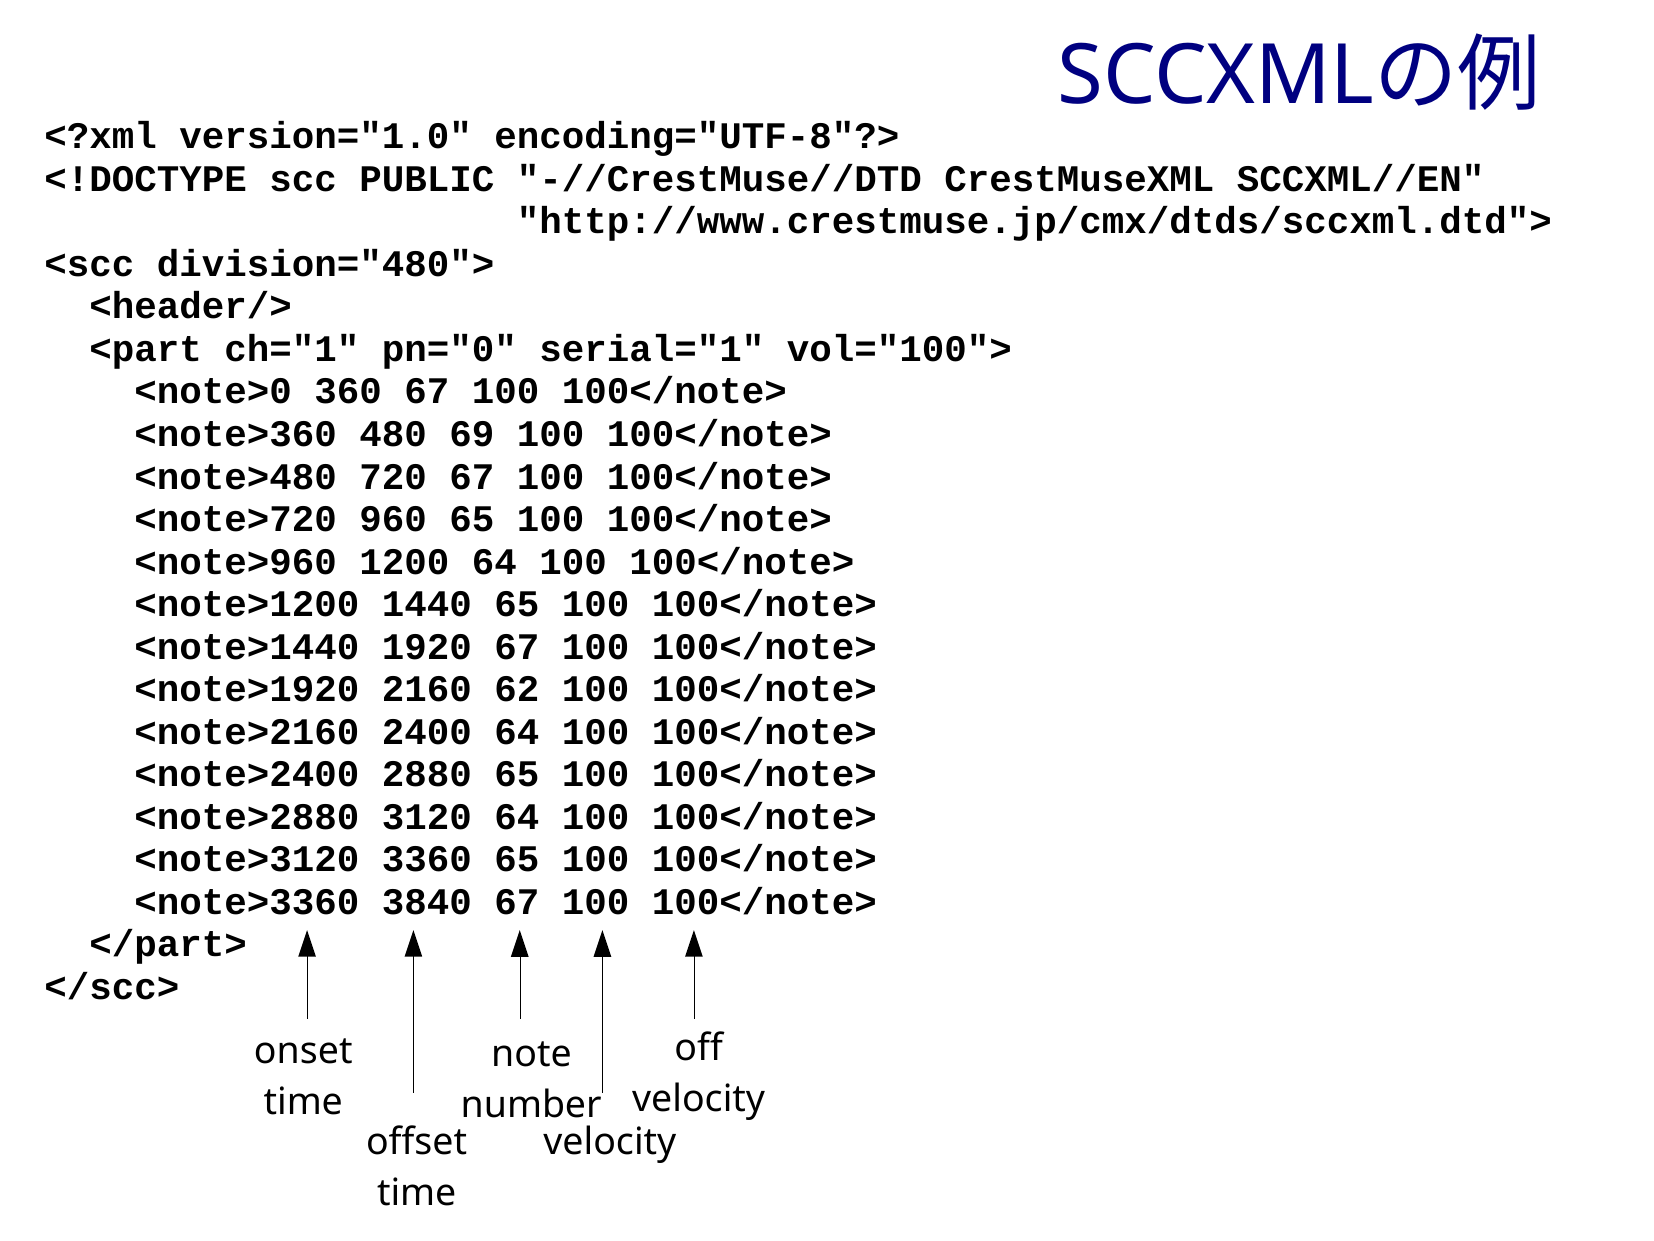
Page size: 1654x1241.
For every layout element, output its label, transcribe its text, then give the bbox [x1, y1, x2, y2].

title SCCXMLの例 [1033, 22, 1565, 110]
text_box <?xml version="1.0" encoding="UTF-8"?> <!DOCTYPE scc PUBLIC "-//CrestMuse//DTD CrestMuseXML SCCXML//EN" "http://www.crestmuse.jp/cmx/dtds/sccxml.dtd"> <scc division="480"> <header/> <part ch="1" pn="0" serial="1" vol="100"> <note>0 360 67 100 100</note> <note>360 480 69 100 100</note> <note>480 720 67 100 100</note> <note>720 960 65 100 100</note> <note>960 1200 64 100 100</note> <note>1200 1440 65 100 100</note> <note>1440 1920 67 100 100</note> <note>1920 2160 62 100 100</note> <note>2160 2400 64 100 100</note> <note>2400 2880 65 100 100</note> <note>2880 3120 64 100 100</note> <note>3120 3360 65 100 100</note> <note>3360 3840 67 100 100</note> </part> </scc> [29, 110, 1610, 1034]
text_box onset time [239, 1015, 366, 1112]
text_box off velocity [617, 1012, 782, 1109]
text_box velocity [528, 1107, 694, 1163]
text_box note number [445, 1018, 613, 1115]
text_box offset time [351, 1107, 479, 1203]
